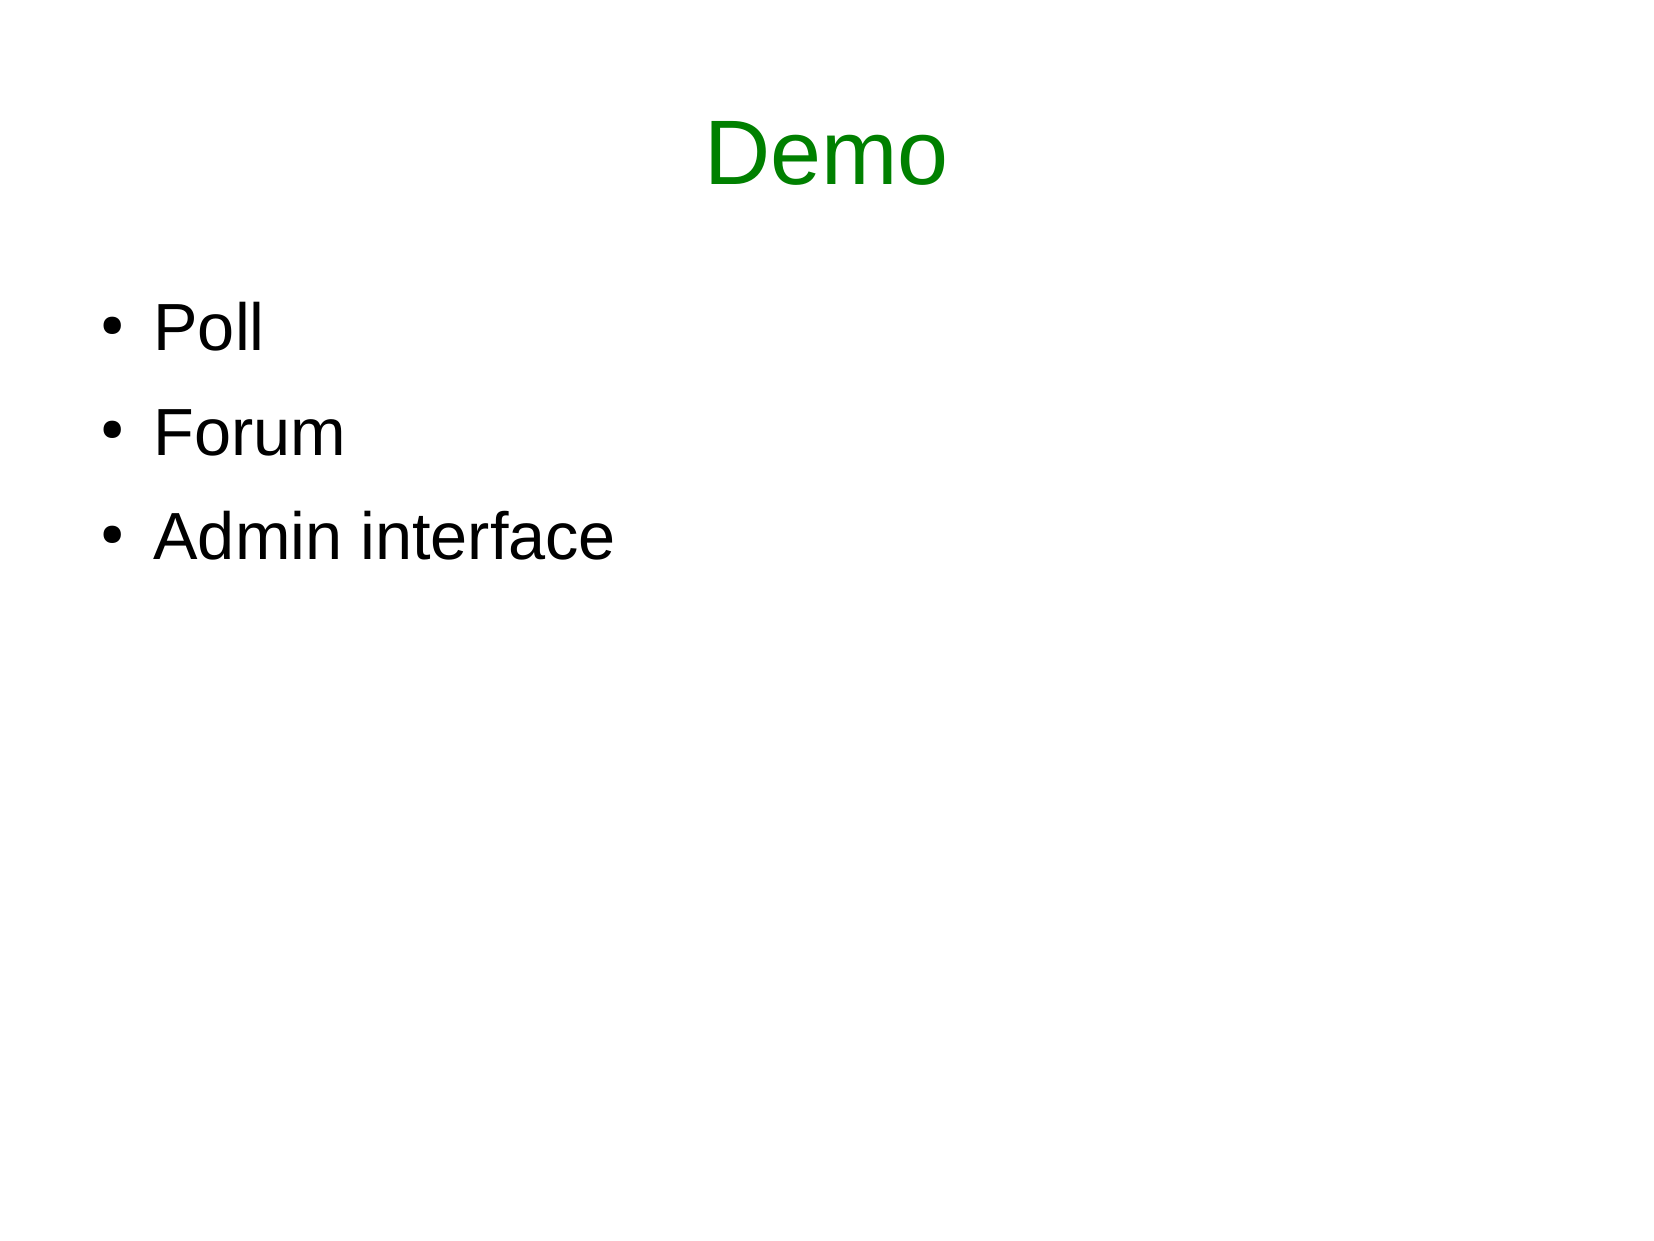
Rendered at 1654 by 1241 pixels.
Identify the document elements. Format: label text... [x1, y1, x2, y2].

title Demo [82, 49, 1571, 257]
list Poll Forum Admin interface [82, 290, 1571, 1010]
